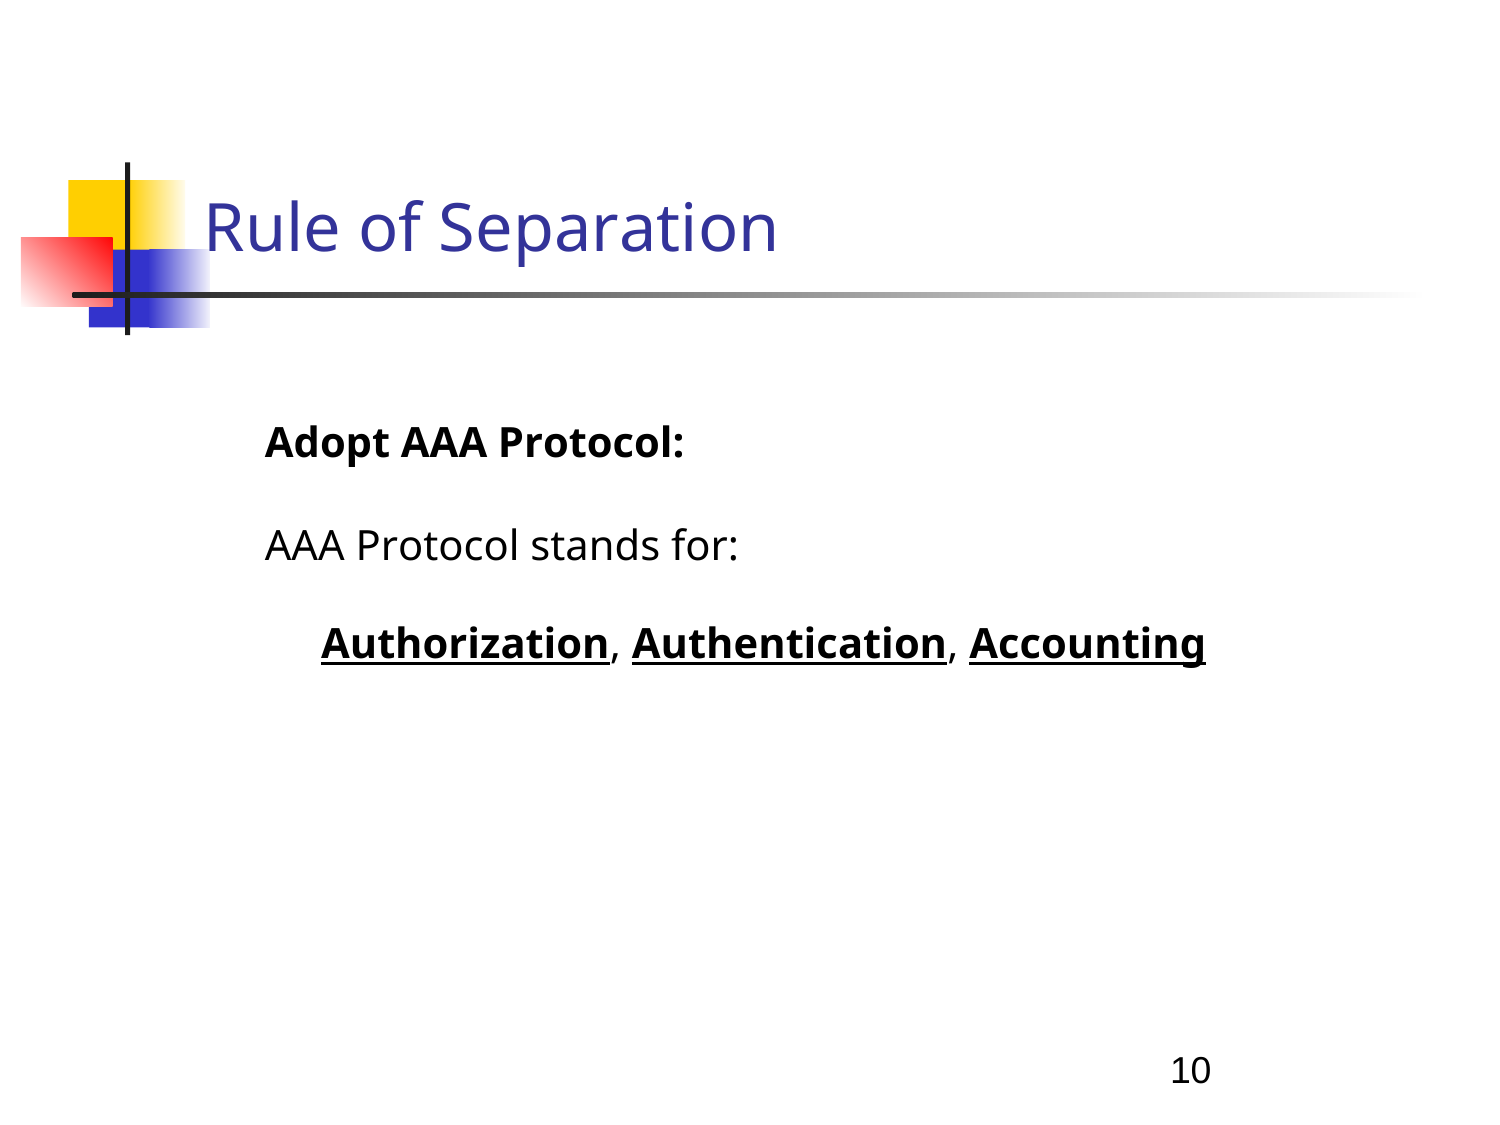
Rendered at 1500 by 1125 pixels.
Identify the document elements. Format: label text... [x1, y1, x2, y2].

title Rule of Separation [188, 35, 1468, 276]
list Adopt AAA Protocol: AAA Protocol stands for: Authorization, Authentication, Accounting [193, 331, 1469, 1007]
